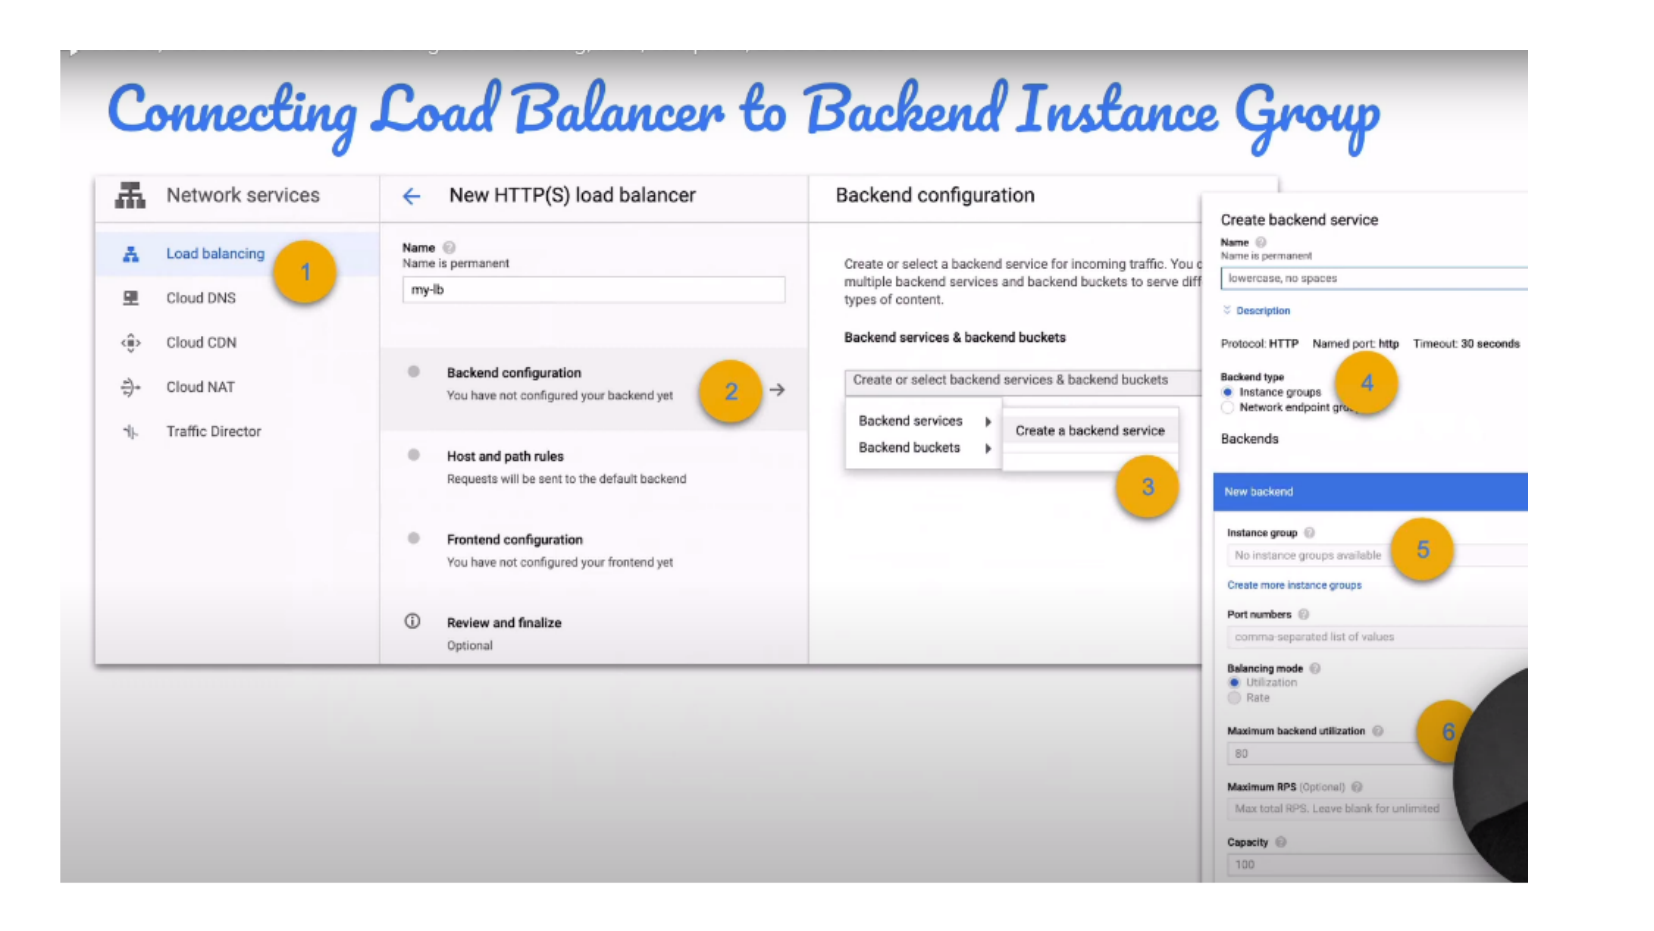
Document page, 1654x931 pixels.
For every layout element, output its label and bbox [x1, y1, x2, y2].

picture [59, 50, 1528, 886]
